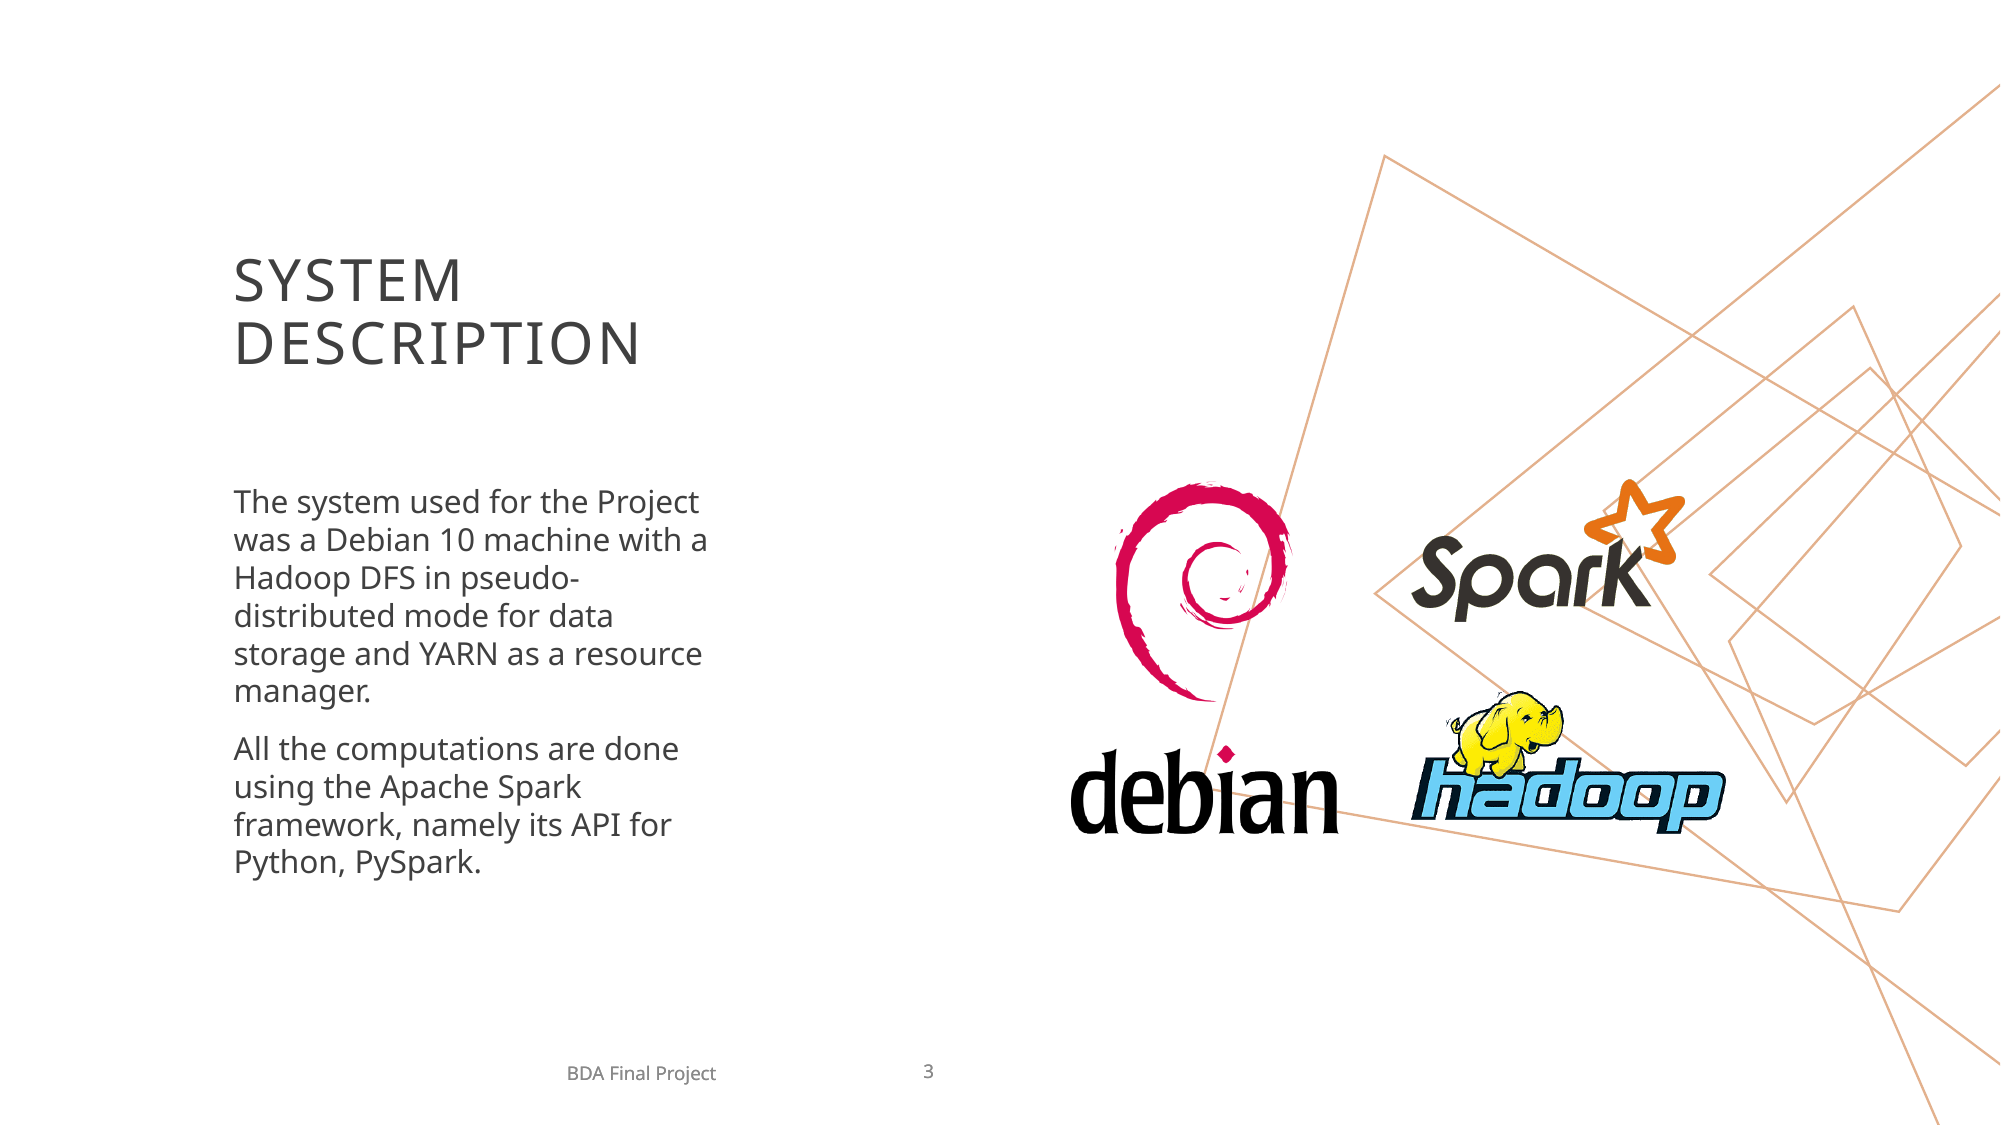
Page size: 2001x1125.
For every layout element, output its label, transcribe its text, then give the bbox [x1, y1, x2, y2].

picture [1070, 479, 1340, 834]
text_box [908, 1042, 1071, 1103]
picture [1411, 691, 1726, 834]
list The system used for the Project was a Debian 10 machine with a Hadoop DFS in pseudo-distributed mode for data storage and YARN as a resource manager. All the computations are done using the Apache Spark framework, namely its API for Python, PySpark. [218, 474, 740, 888]
title System description [218, 167, 740, 385]
picture [1411, 479, 1685, 622]
text_box BDA Final Project [437, 1042, 846, 1103]
